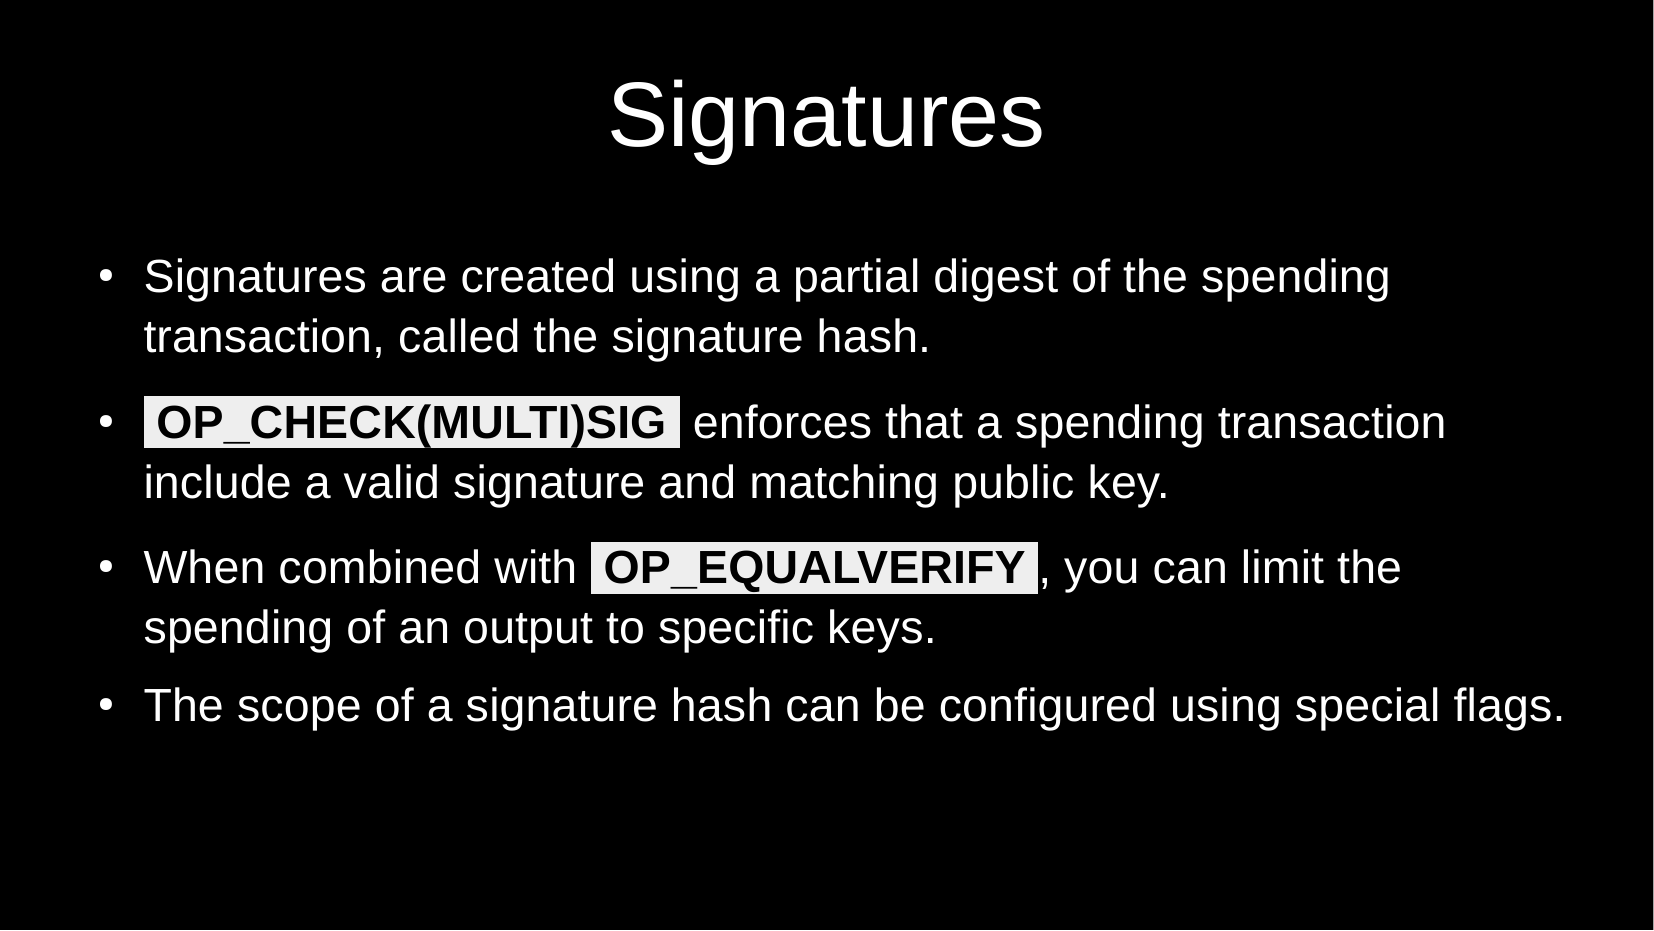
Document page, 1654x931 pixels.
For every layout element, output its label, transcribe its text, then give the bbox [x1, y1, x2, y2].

list Signatures are created using a partial digest of the spending transaction, called the signature hash. OP_CHECK(MULTI)SIG enforces that a spending transaction include a valid signature and matching public key. When combined with OP_EQUALVERIFY , you can limit the spending of an output to specific keys. The scope of a signature hash can be configured using special flags. [82, 217, 1571, 757]
title Signatures [82, 37, 1571, 193]
